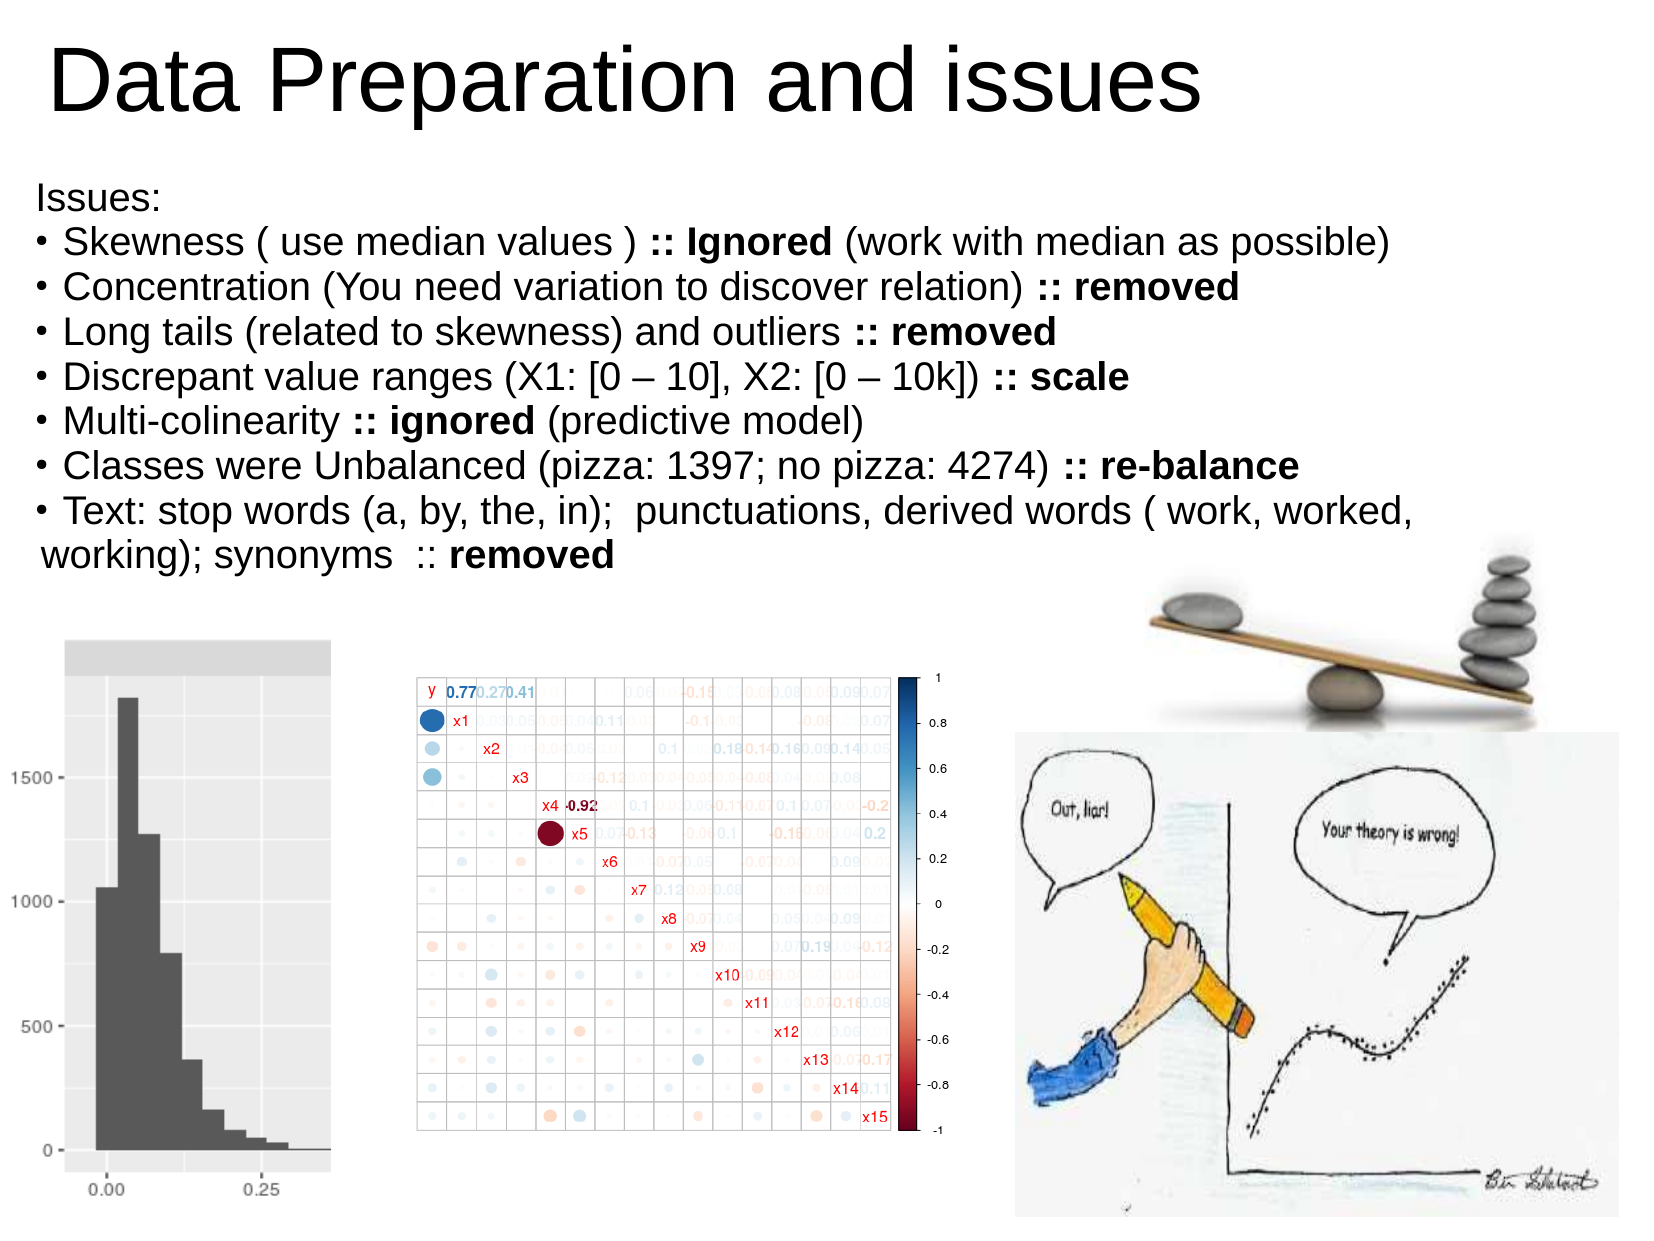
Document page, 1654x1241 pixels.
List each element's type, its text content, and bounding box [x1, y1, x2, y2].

text_box Issues: Skewness ( use median values ) :: Ignored (work with median as possible) Concentration (You need variation to discover relation) :: removed Long tails (related to skewness) and outliers :: removed Discrepant value ranges (X1: [0 – 10], X2: [0 – 10k]) :: scale Multi-colinearity :: ignored (predictive model) Classes were Unbalanced (pizza: 1397; no pizza: 4274) :: re-balance Text: stop words (a, by, the, in); punctuations, derived words ( work, worked, working); synonyms :: removed [35, 129, 1571, 650]
picture [1015, 531, 1619, 1217]
title Data Preparation and issues [47, 0, 1536, 129]
picture [413, 673, 957, 1134]
picture [7, 637, 331, 1221]
